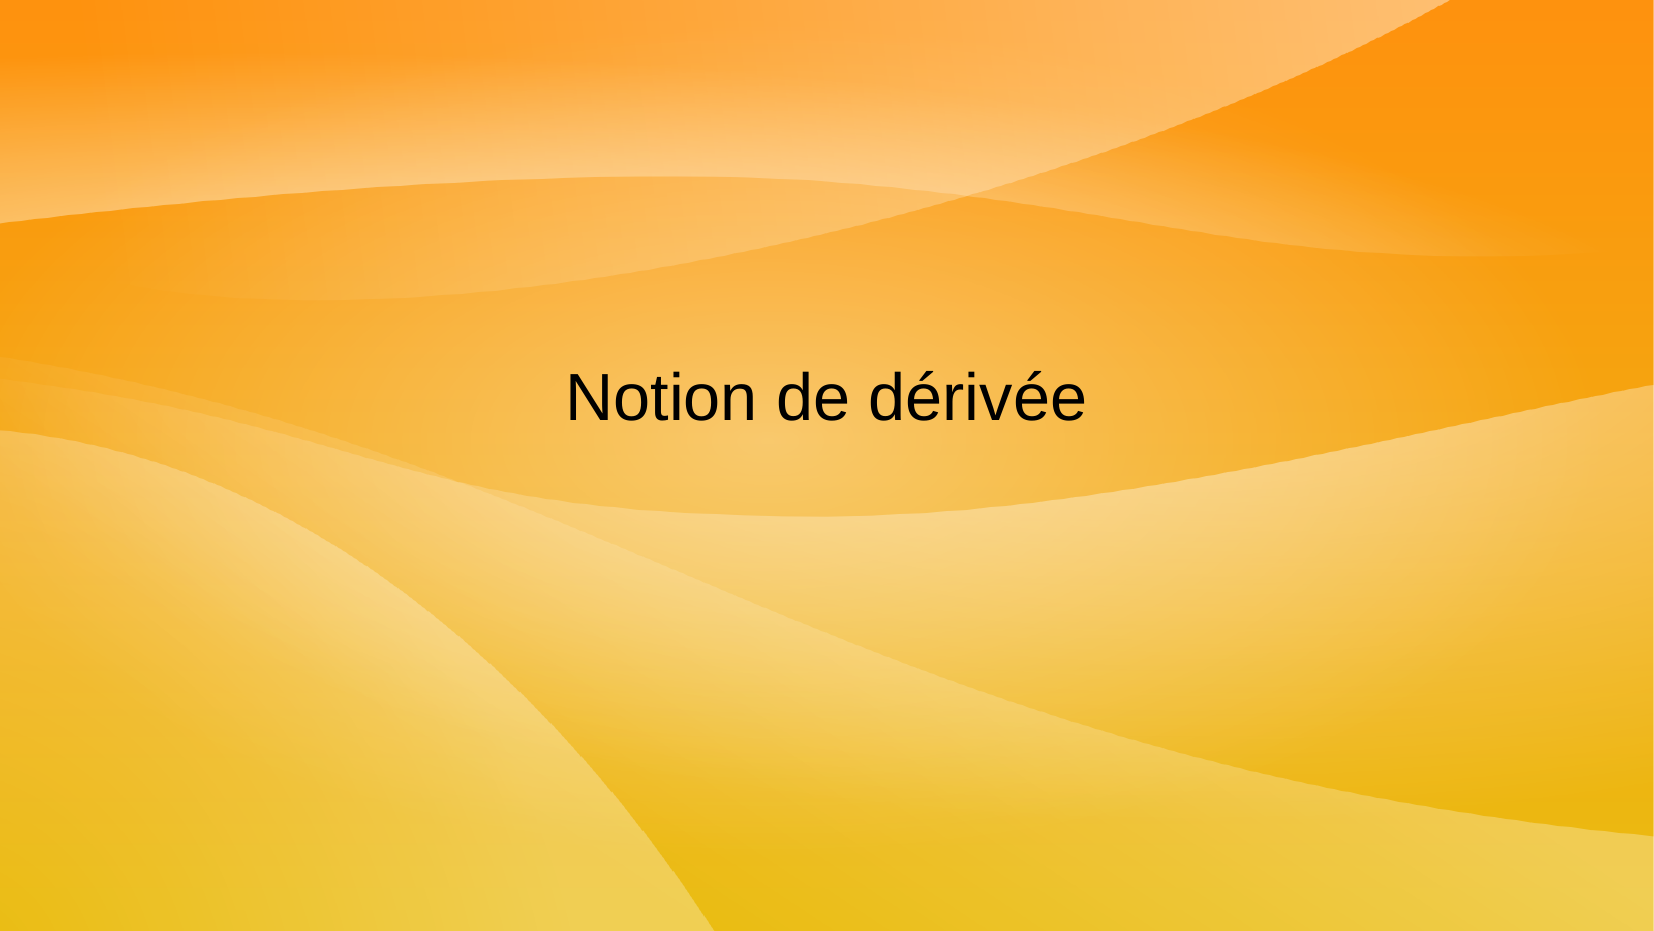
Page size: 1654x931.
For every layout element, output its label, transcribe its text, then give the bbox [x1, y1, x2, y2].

subtitle Notion de dérivée [82, 37, 1571, 757]
picture [0, 0, 1654, 931]
